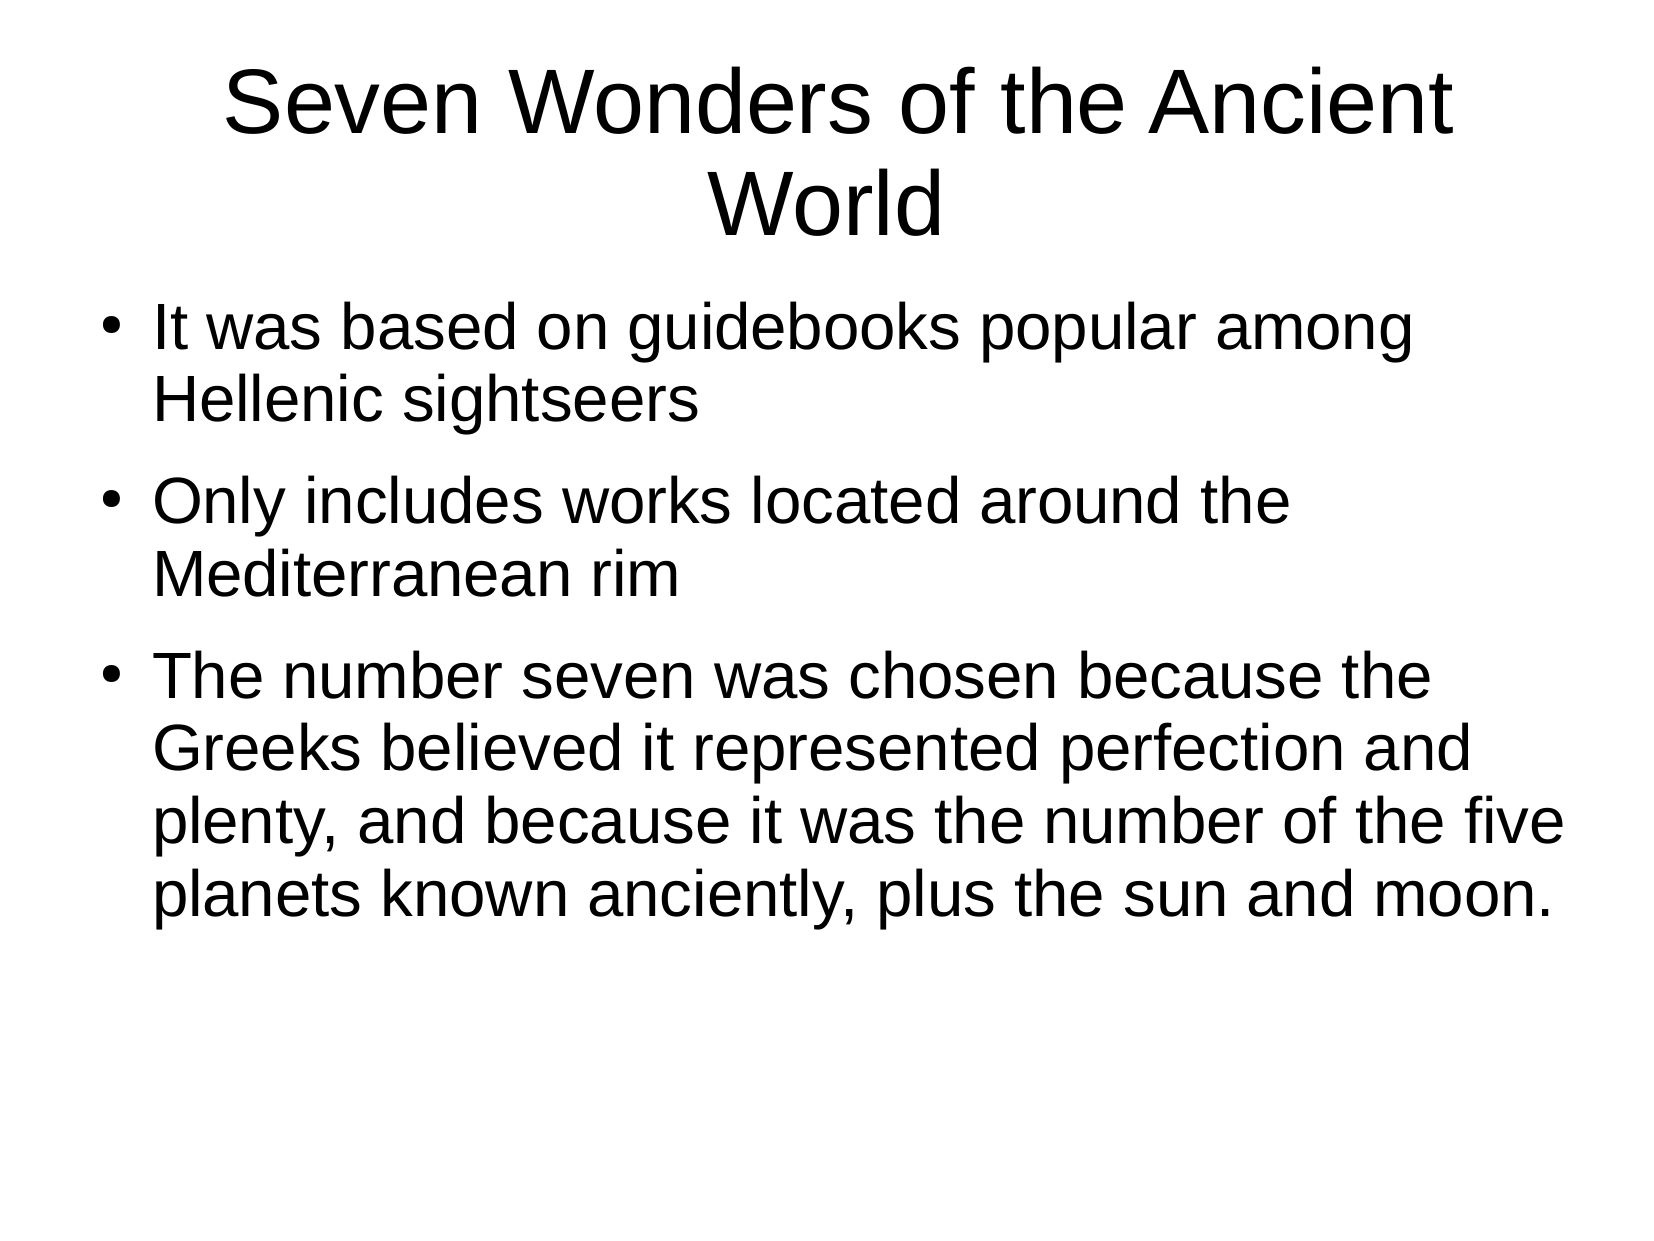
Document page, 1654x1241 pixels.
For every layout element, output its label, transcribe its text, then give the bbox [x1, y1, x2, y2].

list It was based on guidebooks popular among Hellenic sightseers Only includes works located around the Mediterranean rim The number seven was chosen because the Greeks believed it represented perfection and plenty, and because it was the number of the five planets known anciently, plus the sun and moon. [82, 290, 1571, 1010]
title Seven Wonders of the Ancient World [82, 49, 1571, 257]
